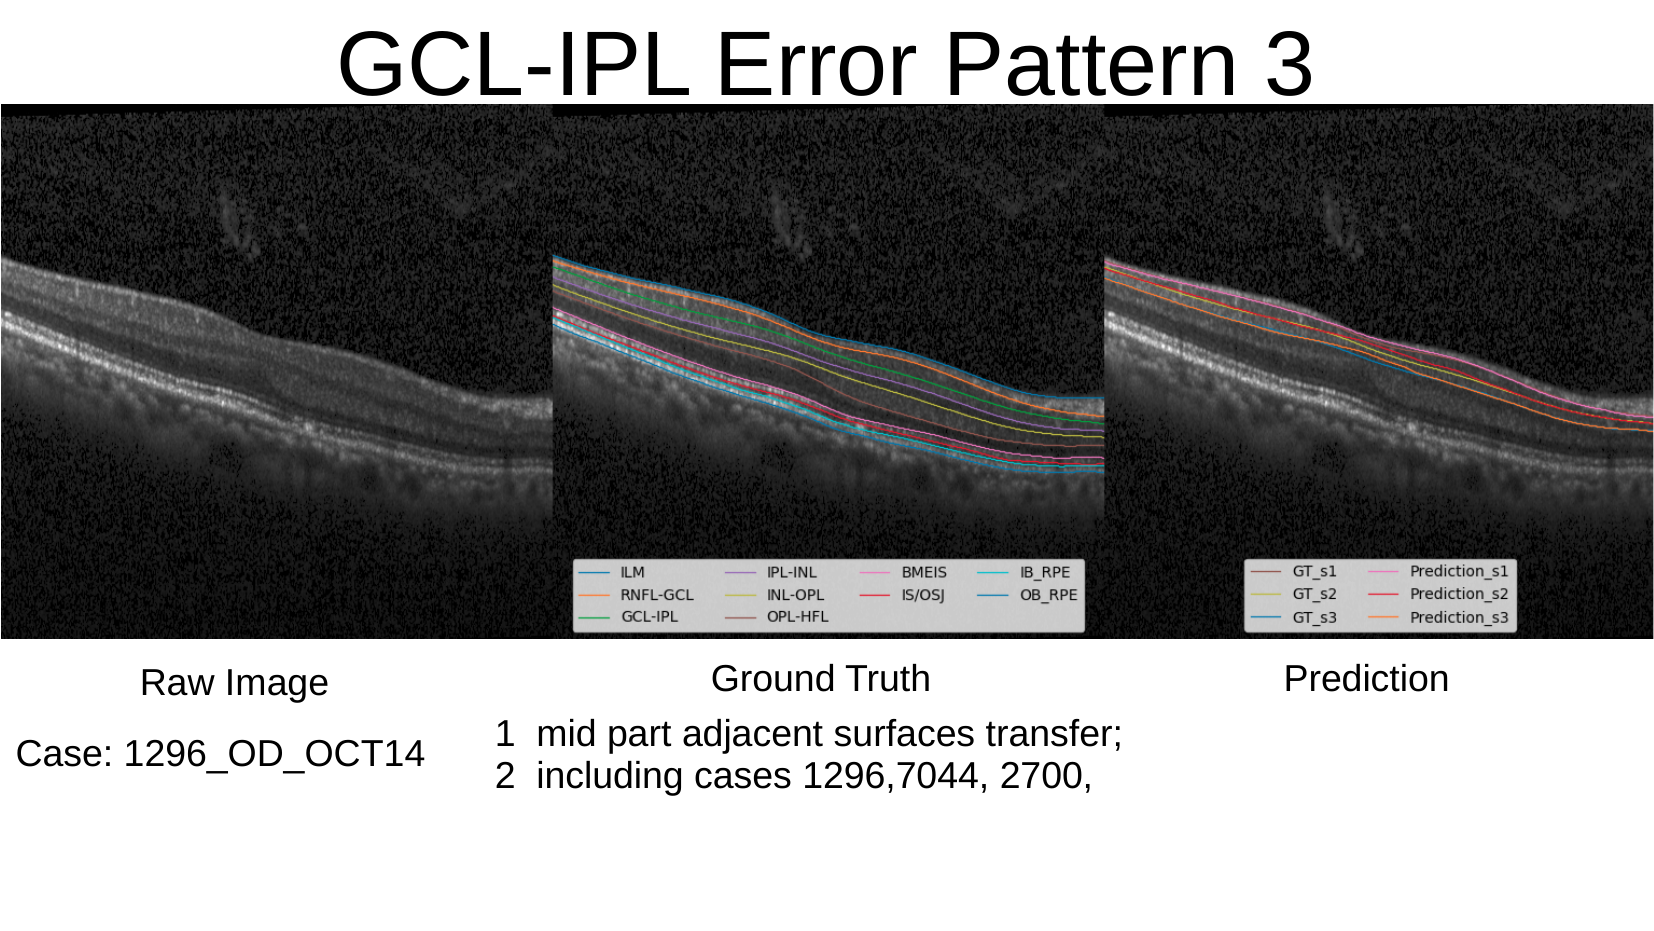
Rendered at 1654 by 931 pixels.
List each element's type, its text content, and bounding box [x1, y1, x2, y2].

text_box Raw Image [124, 654, 380, 712]
text_box Case: 1296_OD_OCT14 [0, 725, 451, 782]
text_box Prediction [1268, 649, 1524, 705]
text_box Ground Truth [696, 649, 952, 705]
text_box 1 mid part adjacent surfaces transfer; 2 including cases 1296,7044, 2700, [480, 705, 1654, 931]
picture [1, 104, 1654, 639]
title GCL-IPL Error Pattern 3 [82, 12, 1571, 104]
